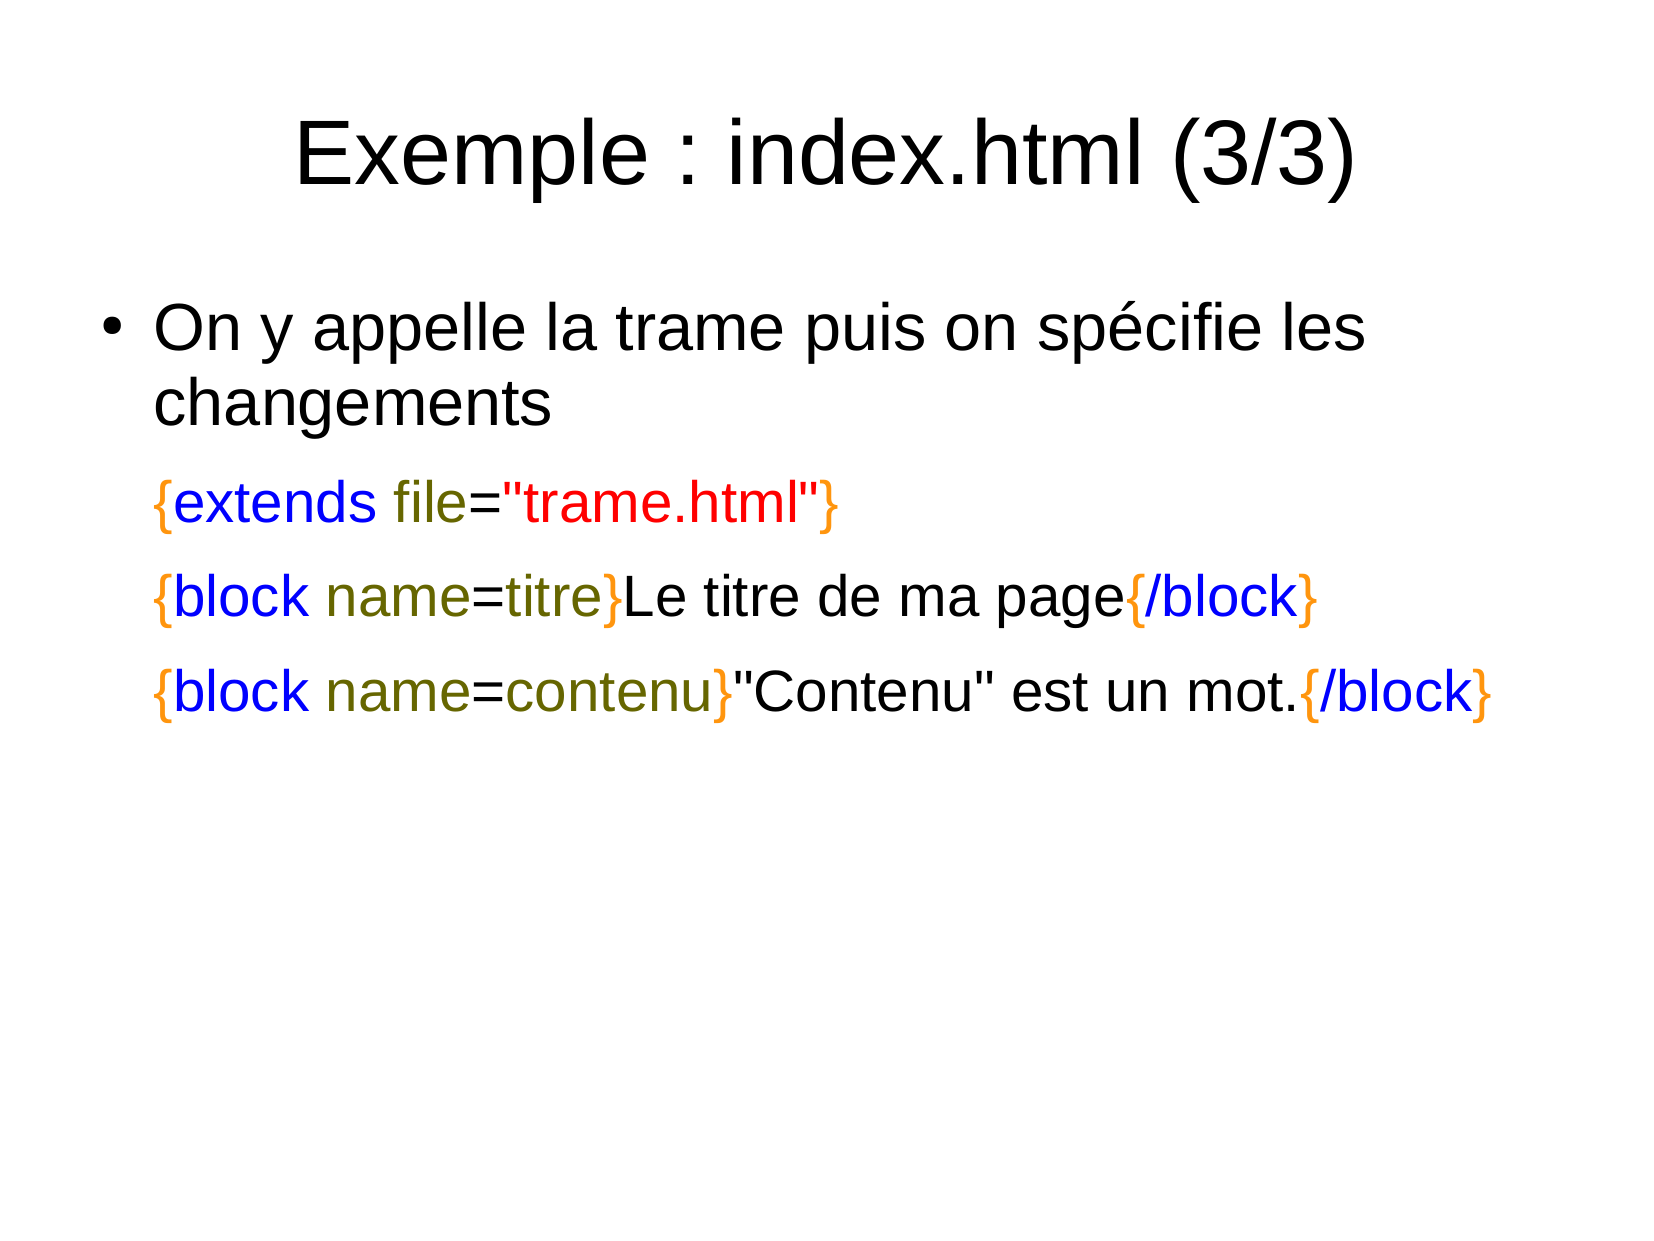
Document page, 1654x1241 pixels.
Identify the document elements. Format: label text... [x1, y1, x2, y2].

title Exemple : index.html (3/3) [82, 49, 1571, 257]
list On y appelle la trame puis on spécifie les changements {extends file="trame.html"} {block name=titre}Le titre de ma page{/block} {block name=contenu}"Contenu" est un mot.{/block} [82, 290, 1571, 1094]
